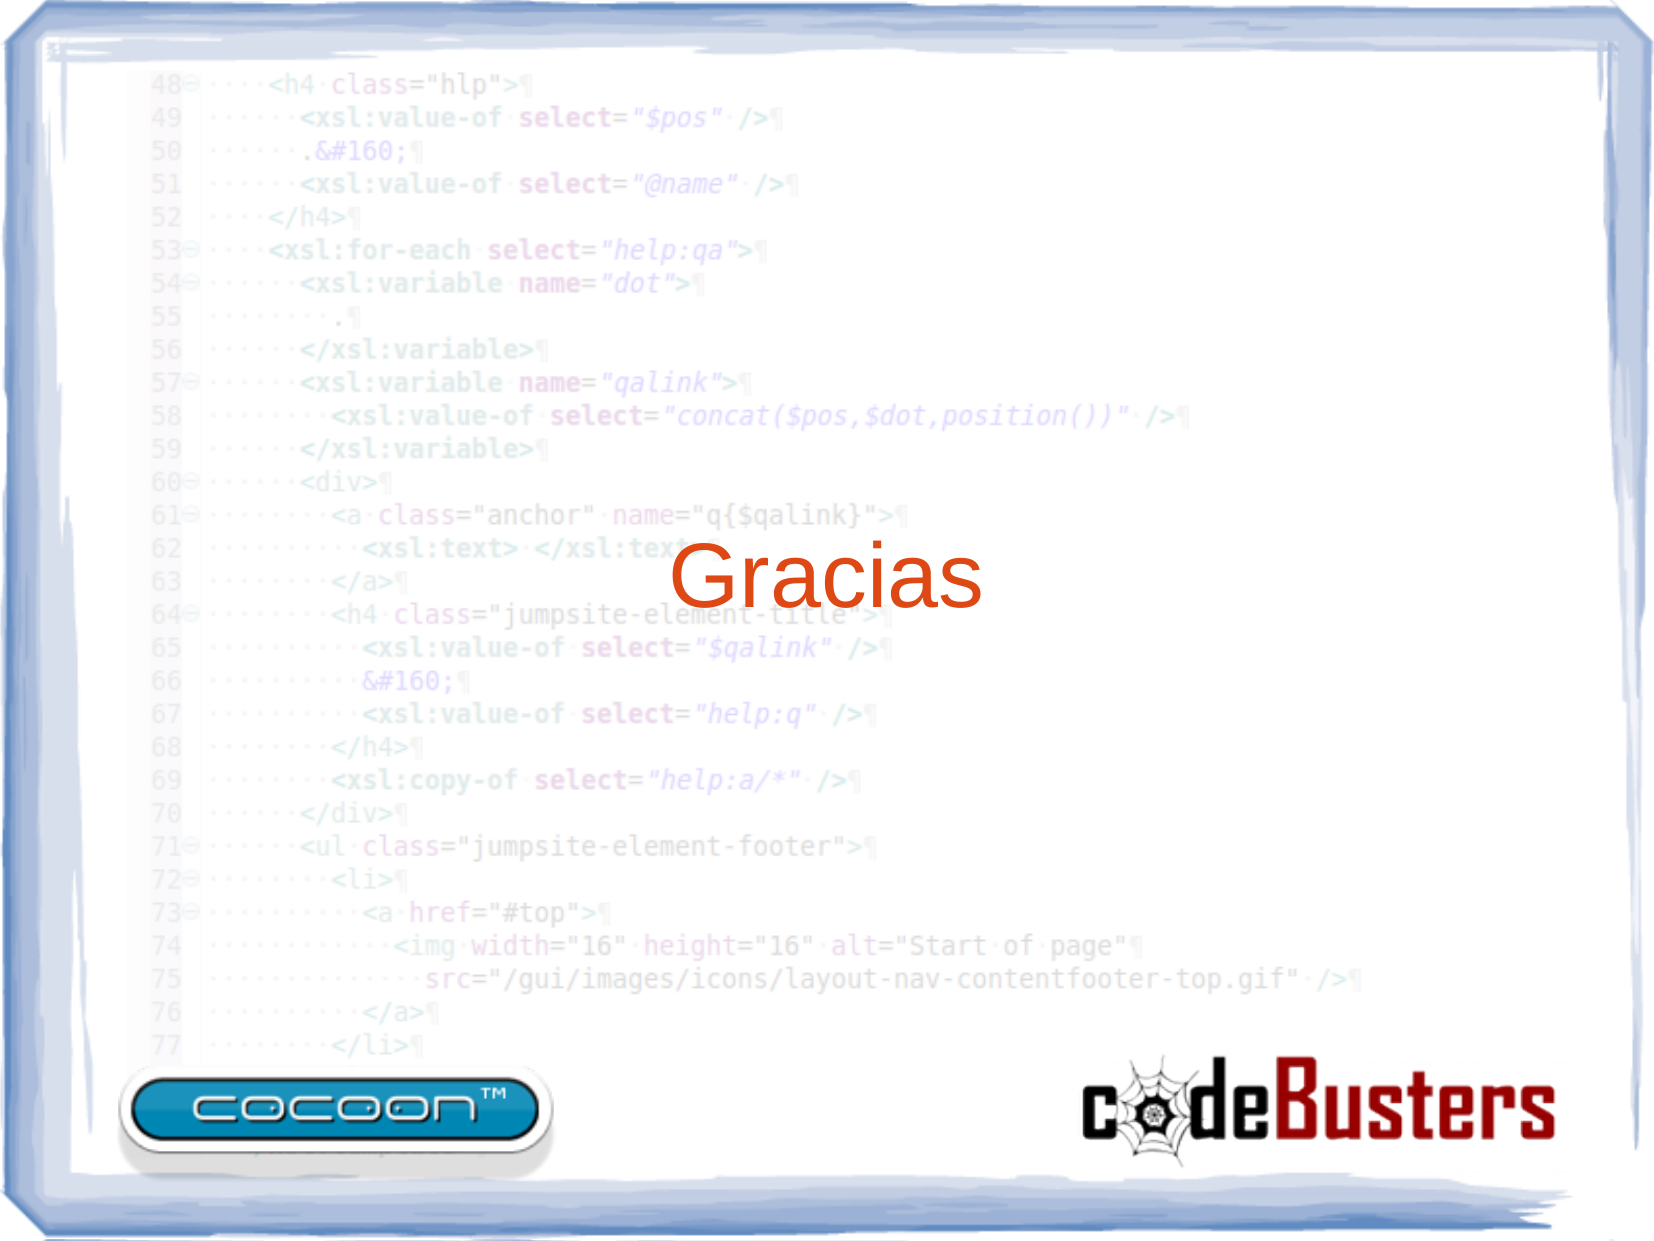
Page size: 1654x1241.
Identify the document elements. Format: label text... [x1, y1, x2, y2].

picture [0, 0, 1654, 1241]
title Gracias [82, 472, 1571, 680]
